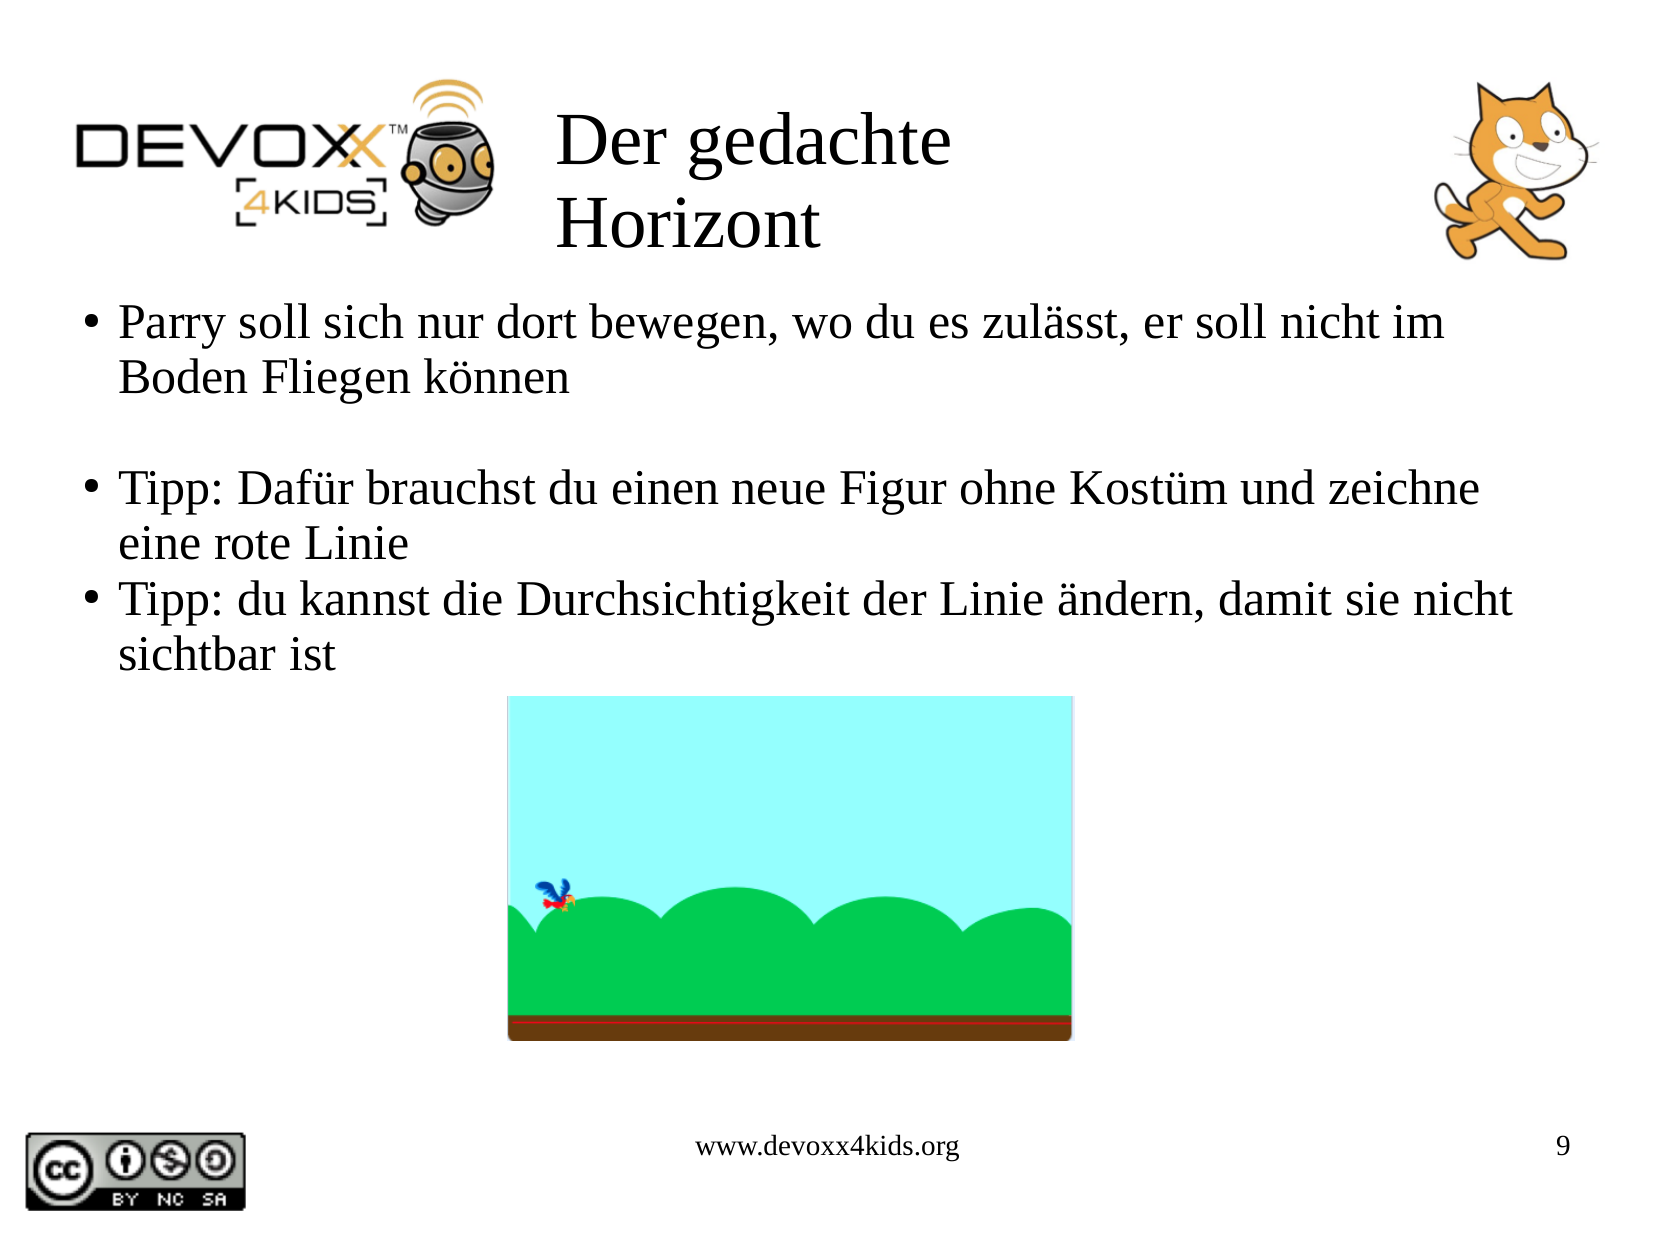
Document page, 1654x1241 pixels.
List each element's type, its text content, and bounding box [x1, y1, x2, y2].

picture [1431, 54, 1607, 272]
picture [14, 1121, 249, 1212]
title Der gedachte Horizont [555, 78, 1347, 284]
picture [507, 696, 1075, 1041]
subtitle Parry soll sich nur dort bewegen, wo du es zulässt, er soll nicht im Boden Fliegen können Tipp: Dafür brauchst du einen neue Figur ohne Kostüm und zeichne eine rote Linie Tipp: du kannst die Durchsichtigkeit der Linie ändern, damit sie nicht sichtbar ist [82, 290, 1571, 686]
picture [35, 58, 511, 255]
